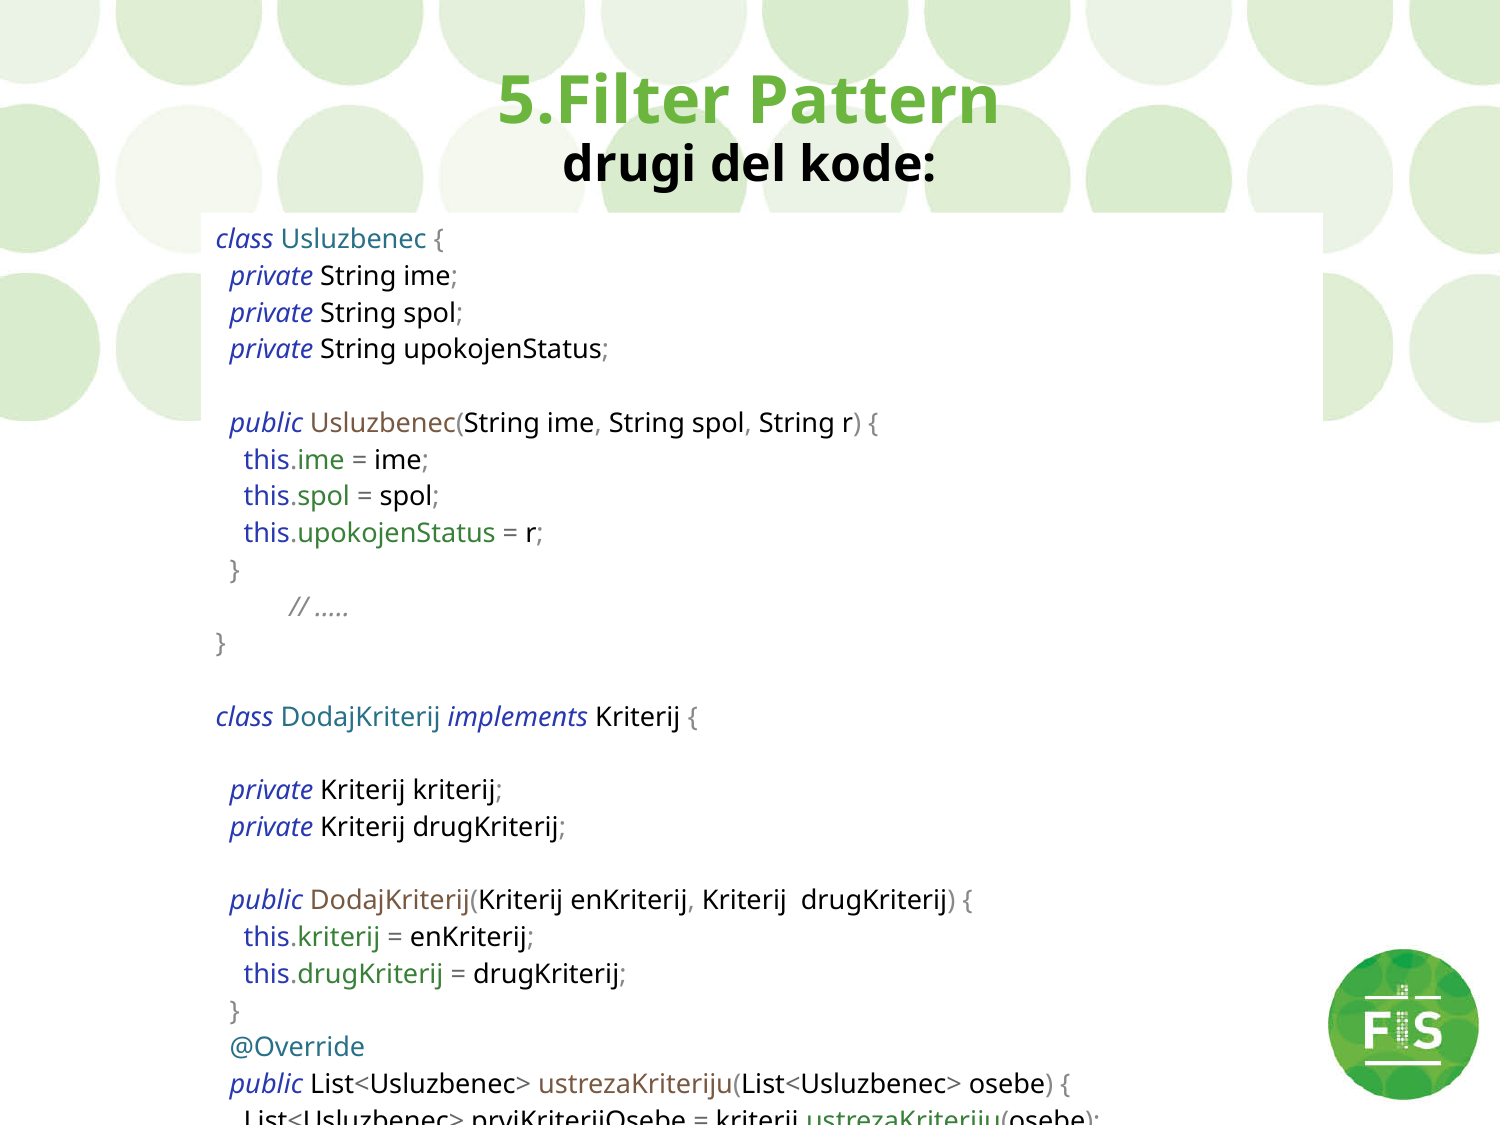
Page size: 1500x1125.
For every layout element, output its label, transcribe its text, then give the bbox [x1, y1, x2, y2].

title 5.Filter Pattern drugi del kode: [75, 59, 1425, 233]
text_box class Usluzbenec { private String ime; private String spol; private String upokojenStatus; public Usluzbenec(String ime, String spol, String r) { this.ime = ime; this.spol = spol; this.upokojenStatus = r; } // ….. } class DodajKriterij implements Kriterij { private Kriterij kriterij; private Kriterij drugKriterij; public DodajKriterij(Kriterij enKriterij, Kriterij drugKriterij) { this.kriterij = enKriterij; this.drugKriterij = drugKriterij; } @Override public List<Usluzbenec> ustrezaKriteriju(List<Usluzbenec> osebe) { List<Usluzbenec> prviKriterijOsebe = kriterij.ustrezaKriteriju(osebe); return drugKriterij.ustrezaKriteriju(prviKriterijOsebe); } } [200, 212, 1323, 1104]
picture [0, 0, 1500, 1125]
